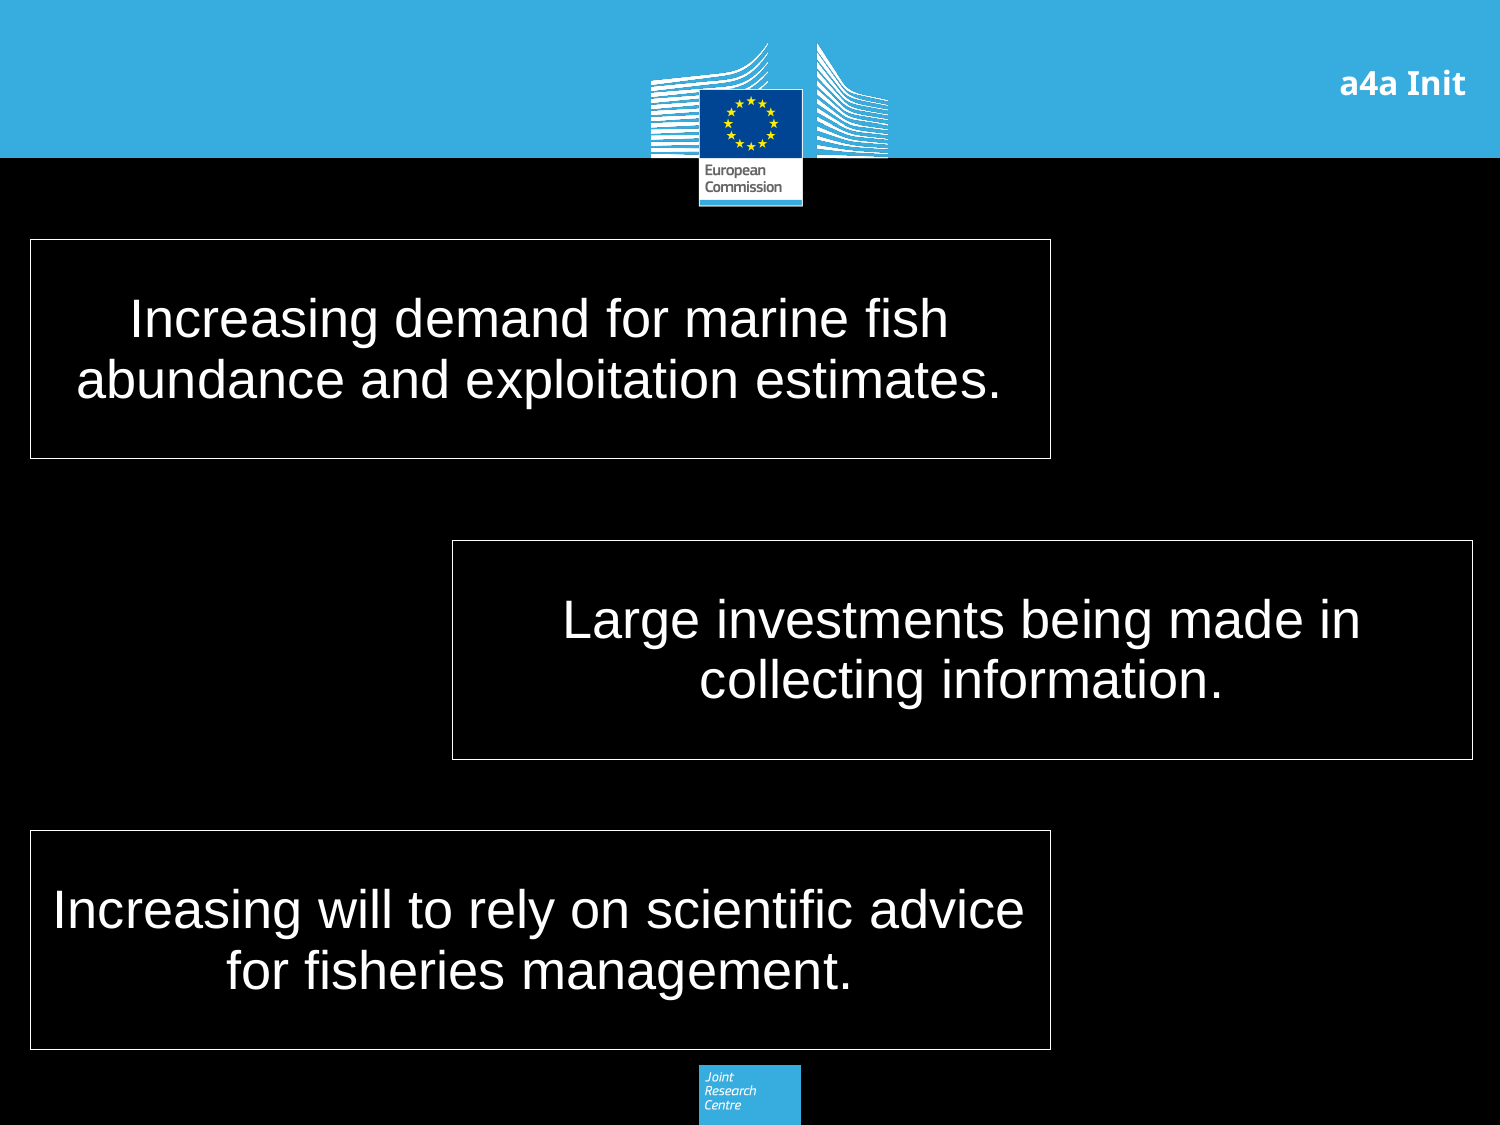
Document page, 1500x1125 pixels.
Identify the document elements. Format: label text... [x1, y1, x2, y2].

title a4a Init [1091, 29, 1482, 136]
picture [699, 1065, 801, 1125]
text_box Increasing will to rely on scientific advice for fisheries management. [30, 830, 1051, 1050]
picture [651, 42, 888, 207]
text_box Increasing demand for marine fish abundance and exploitation estimates. [30, 239, 1051, 459]
text_box Large investments being made in collecting information. [452, 540, 1473, 760]
